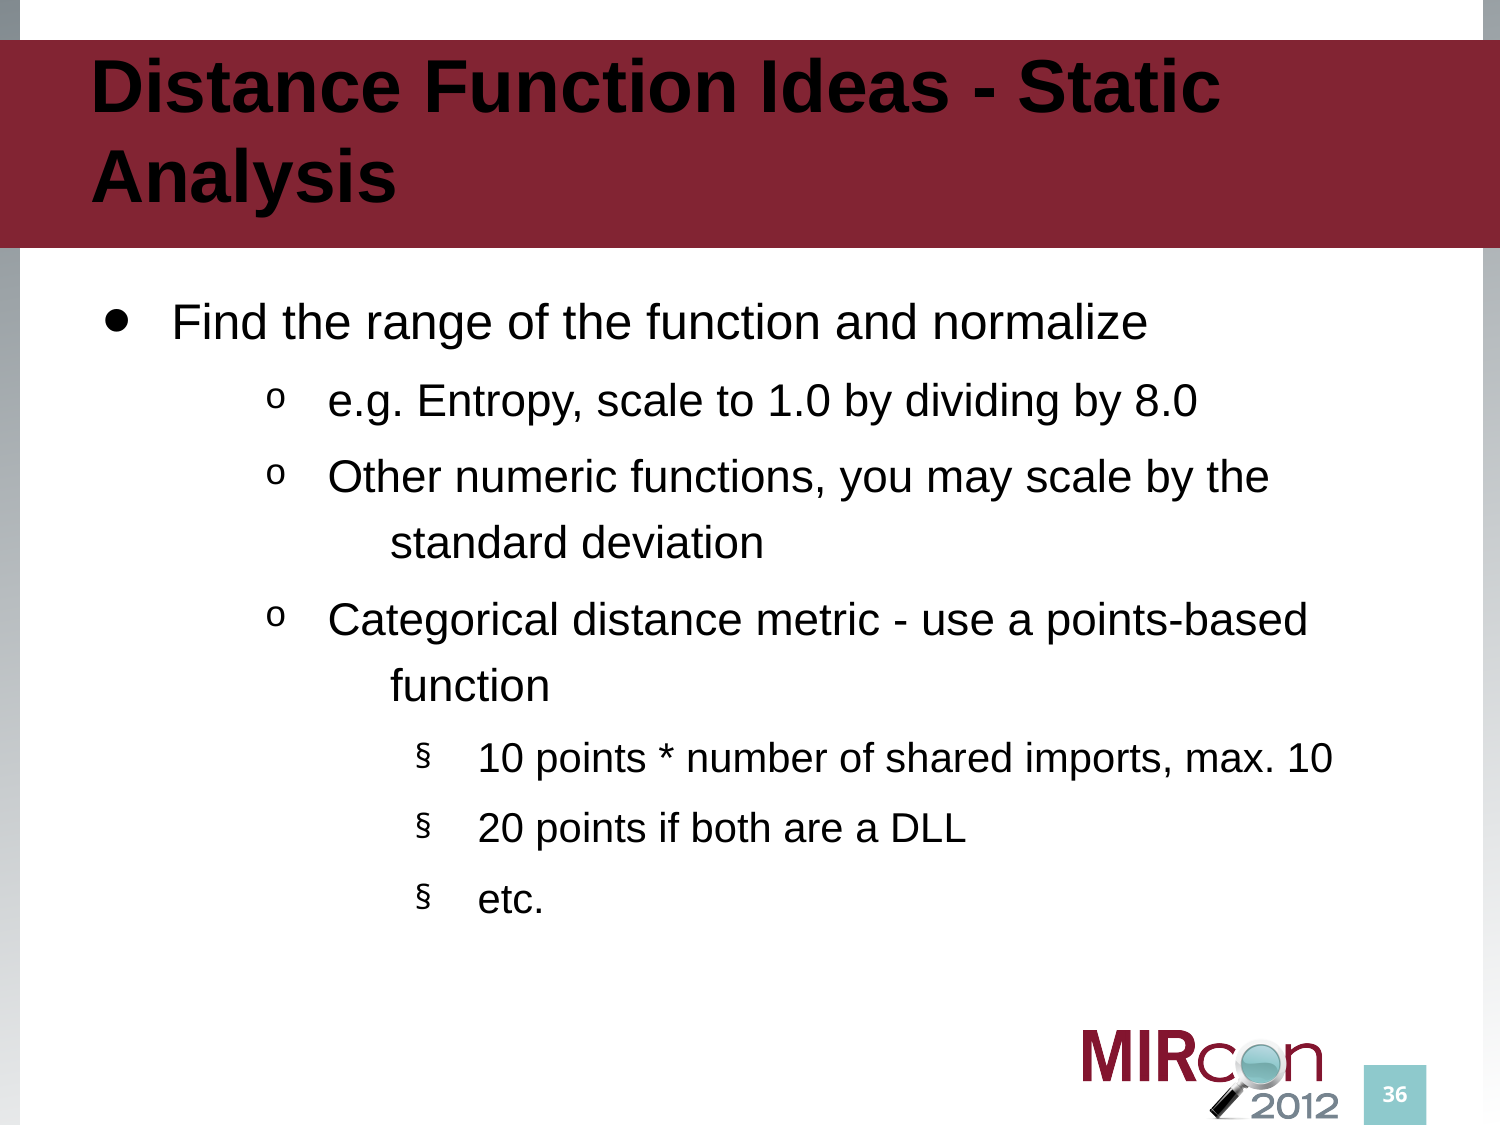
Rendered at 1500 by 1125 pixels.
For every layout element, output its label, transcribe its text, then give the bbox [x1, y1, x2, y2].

list Find the range of the function and normalize e.g. Entropy, scale to 1.0 by dividing by 8.0 Other numeric functions, you may scale by the standard deviation Categorical distance metric - use a points-based function 10 points * number of shared imports, max. 10 20 points if both are a DLL etc. [75, 262, 1426, 872]
title Distance Function Ideas - Static Analysis [75, 45, 1426, 233]
